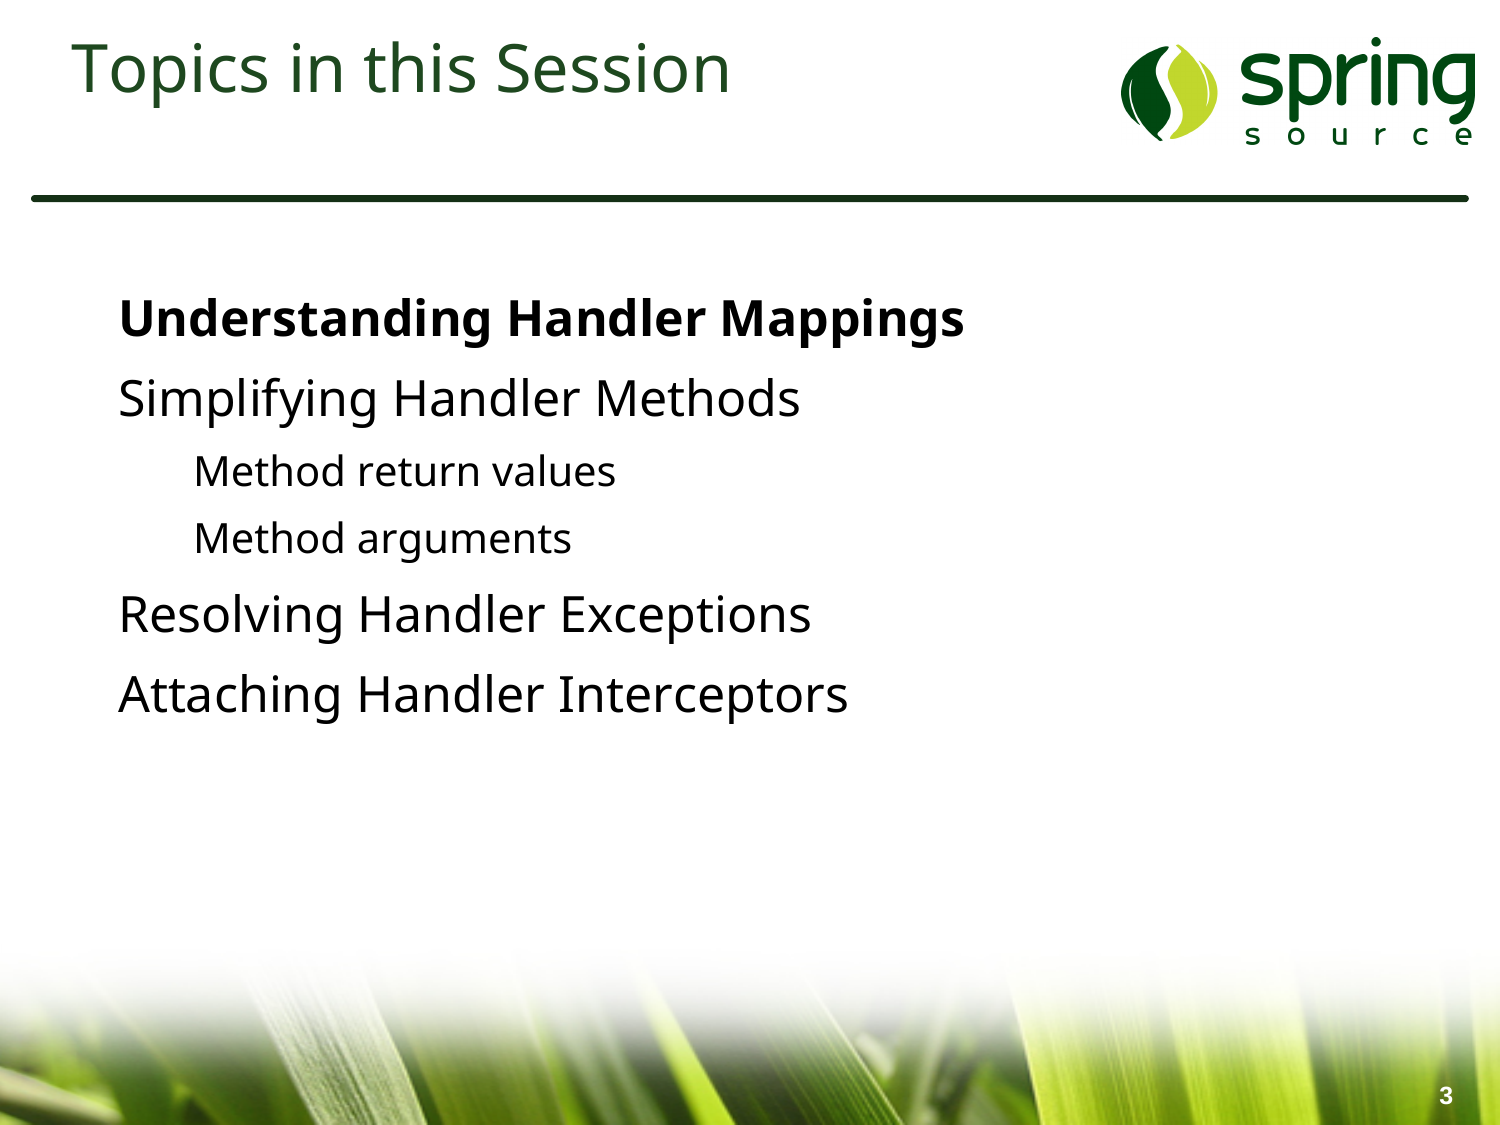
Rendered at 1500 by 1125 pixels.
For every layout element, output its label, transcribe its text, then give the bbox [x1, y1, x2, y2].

title Topics in this Session [56, 13, 1089, 176]
list Understanding Handler Mappings Simplifying Handler Methods Method return values Method arguments Resolving Handler Exceptions Attaching Handler Interceptors [103, 275, 1394, 938]
picture [1121, 37, 1475, 145]
picture [0, 944, 1500, 1125]
